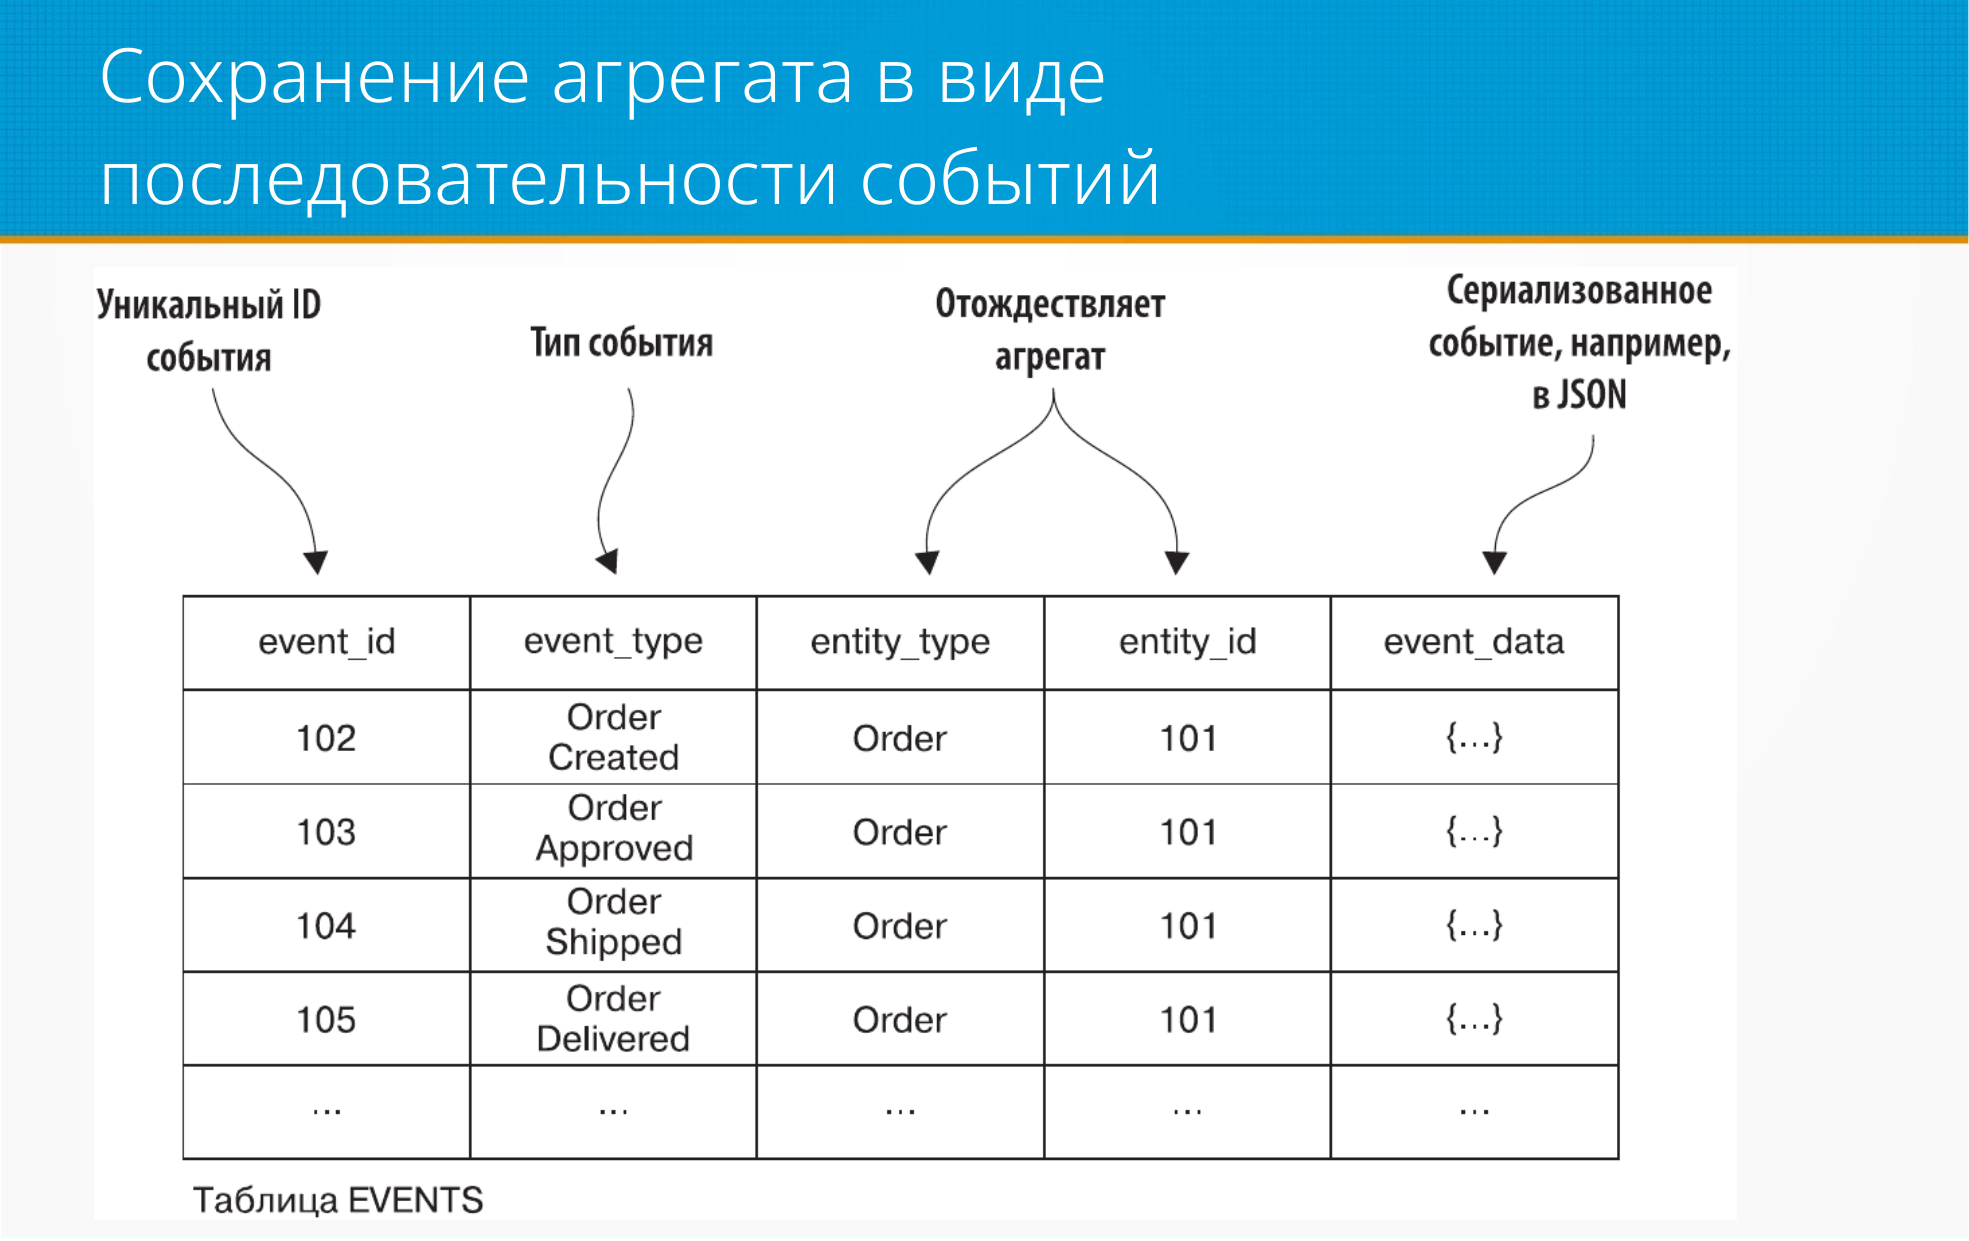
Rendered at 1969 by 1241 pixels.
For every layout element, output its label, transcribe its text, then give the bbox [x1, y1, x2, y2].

title Сохранение агрегата в виде последовательности событий [98, 19, 1870, 227]
picture [0, 233, 1969, 1241]
